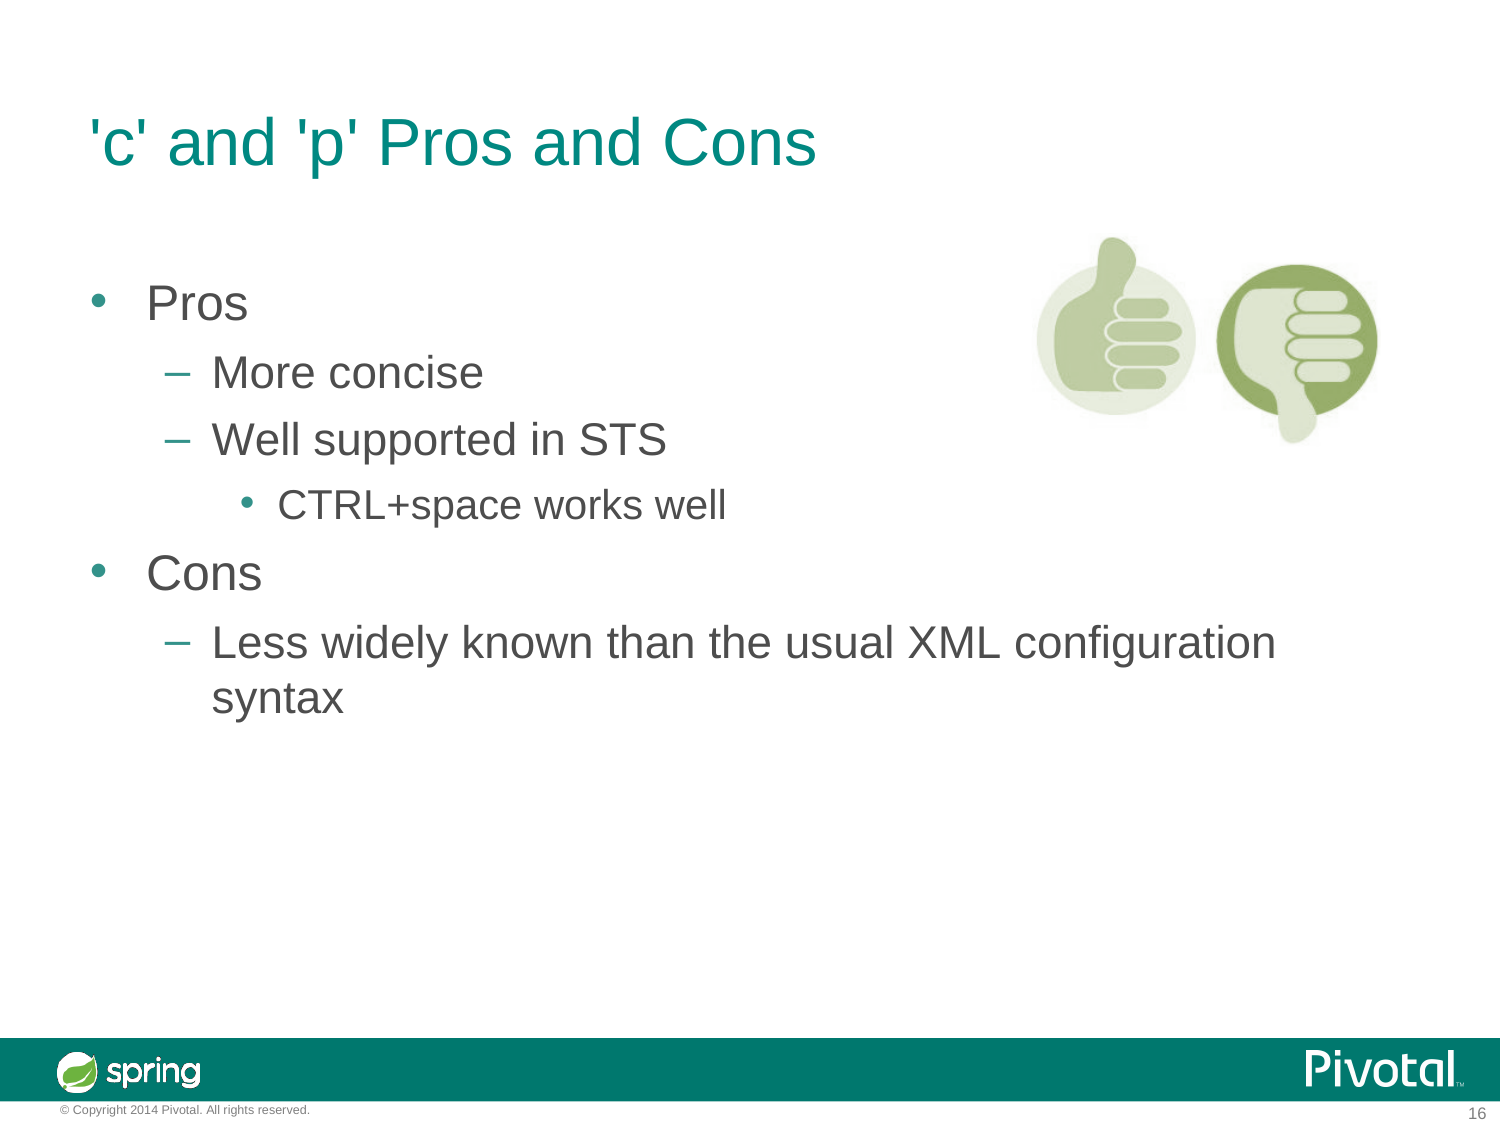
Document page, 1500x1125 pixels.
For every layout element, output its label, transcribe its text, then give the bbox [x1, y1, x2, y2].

picture [32, 1041, 210, 1103]
title 'c' and 'p' Pros and Cons [75, 45, 1426, 233]
picture [1031, 233, 1381, 448]
picture [1306, 1050, 1464, 1087]
list Pros More concise Well supported in STS CTRL+space works well Cons Less widely known than the usual XML configuration syntax [75, 262, 1426, 1005]
